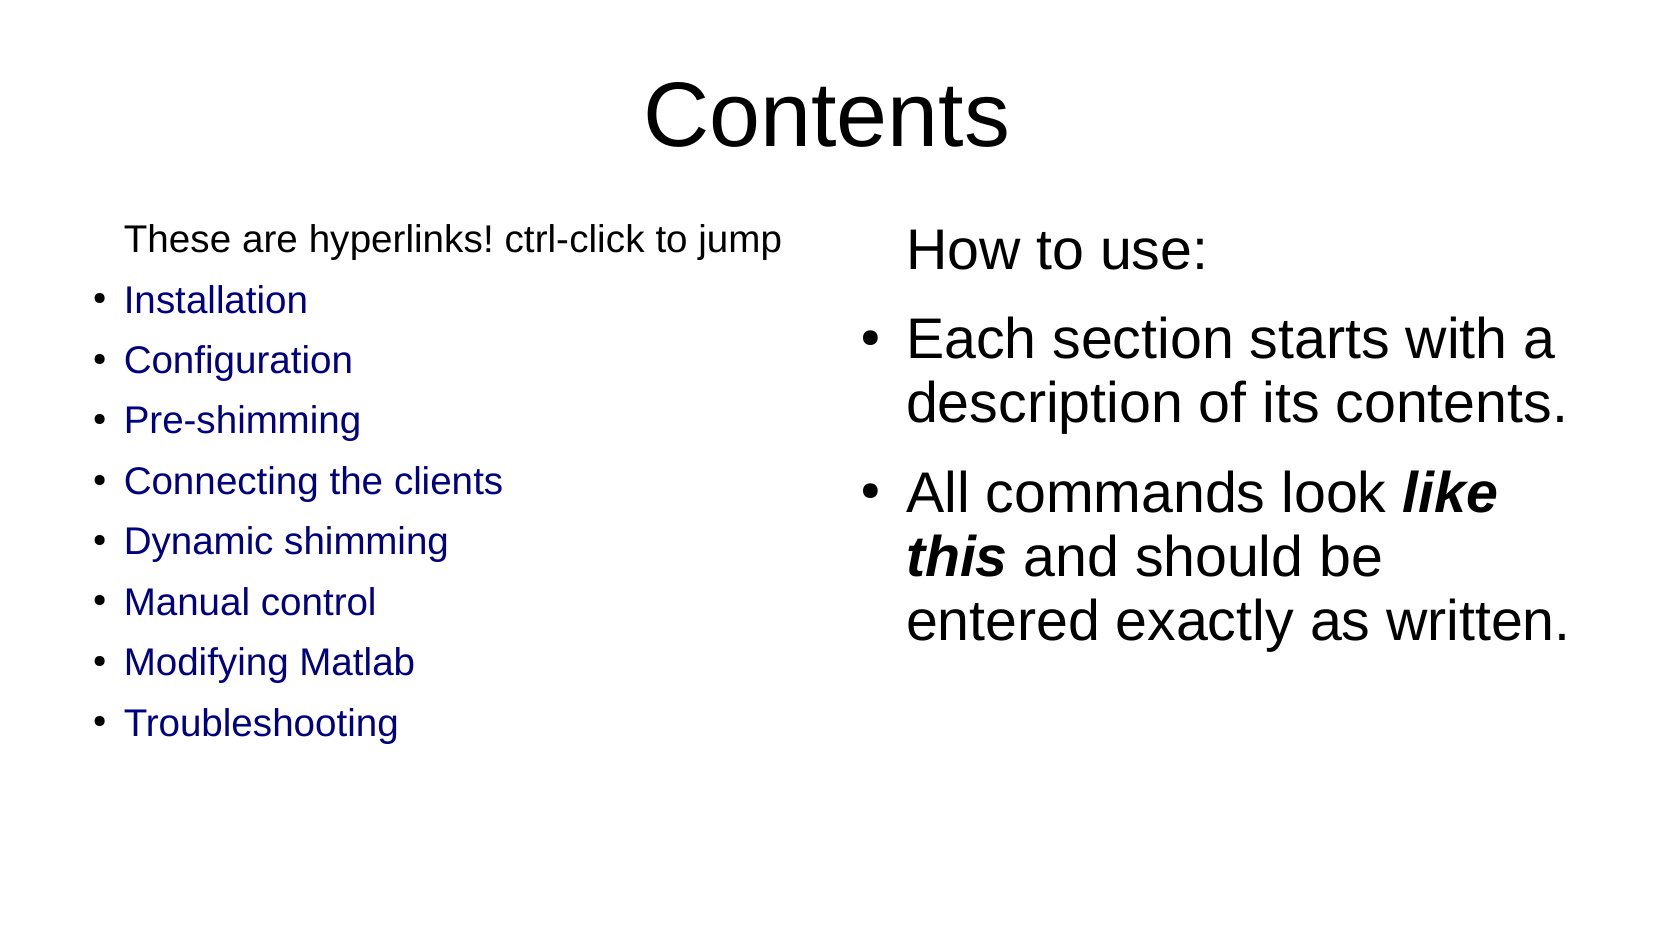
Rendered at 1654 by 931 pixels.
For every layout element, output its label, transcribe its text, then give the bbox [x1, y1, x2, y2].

title Contents [82, 37, 1571, 193]
list How to use: Each section starts with a description of its contents. All commands look like this and should be entered exactly as written. [845, 217, 1572, 758]
list These are hyperlinks! ctrl-click to jump Installation Configuration Pre-shimming Connecting the clients Dynamic shimming Manual control Modifying Matlab Troubleshooting [82, 217, 809, 758]
